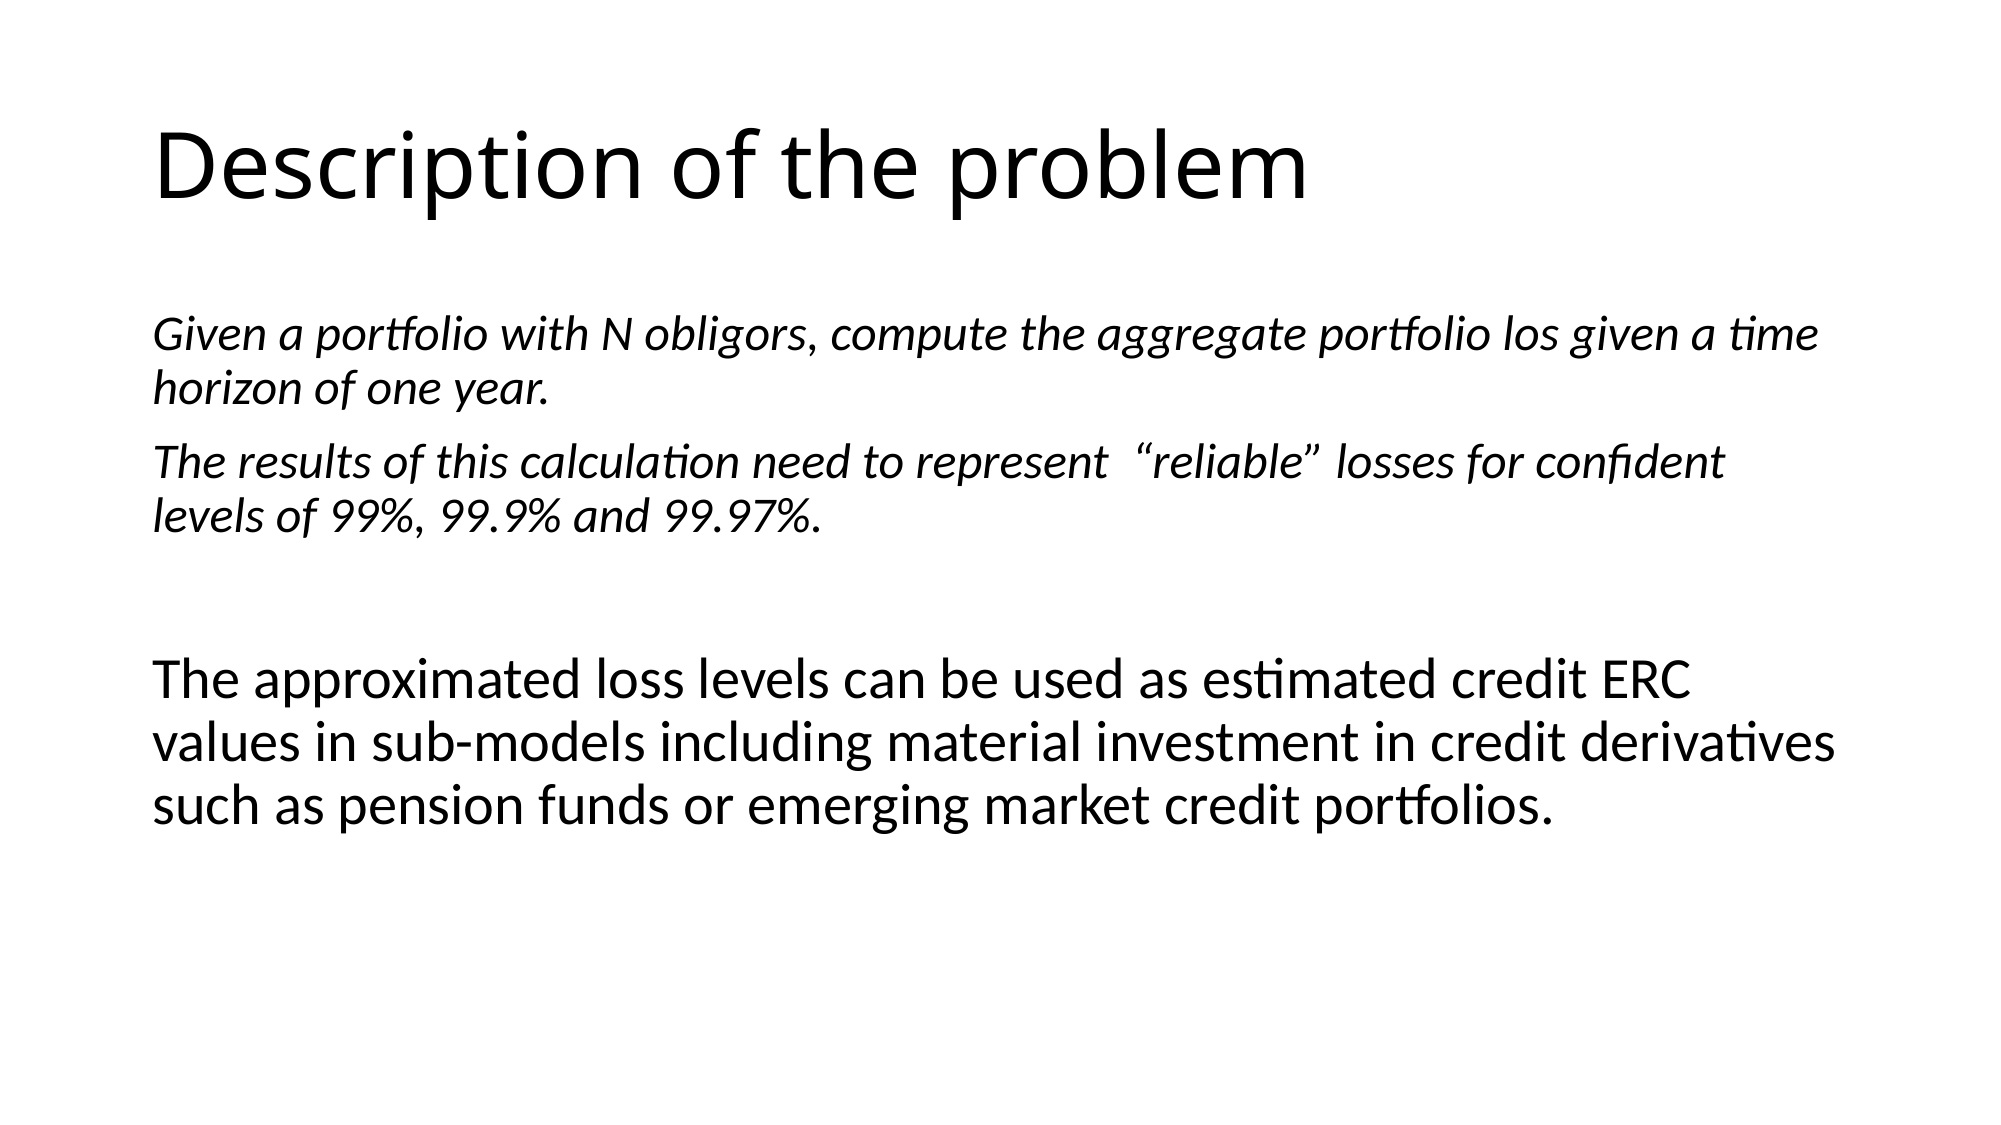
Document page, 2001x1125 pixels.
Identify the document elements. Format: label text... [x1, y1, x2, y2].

title Description of the problem [137, 59, 1863, 278]
list Given a portfolio with N obligors, compute the aggregate portfolio los given a time horizon of one year. The results of this calculation need to represent “reliable” losses for confident levels of 99%, 99.9% and 99.97%. The approximated loss levels can be used as estimated credit ERC values in sub-models including material investment in credit derivatives such as pension funds or emerging market credit portfolios. [137, 299, 1863, 1014]
